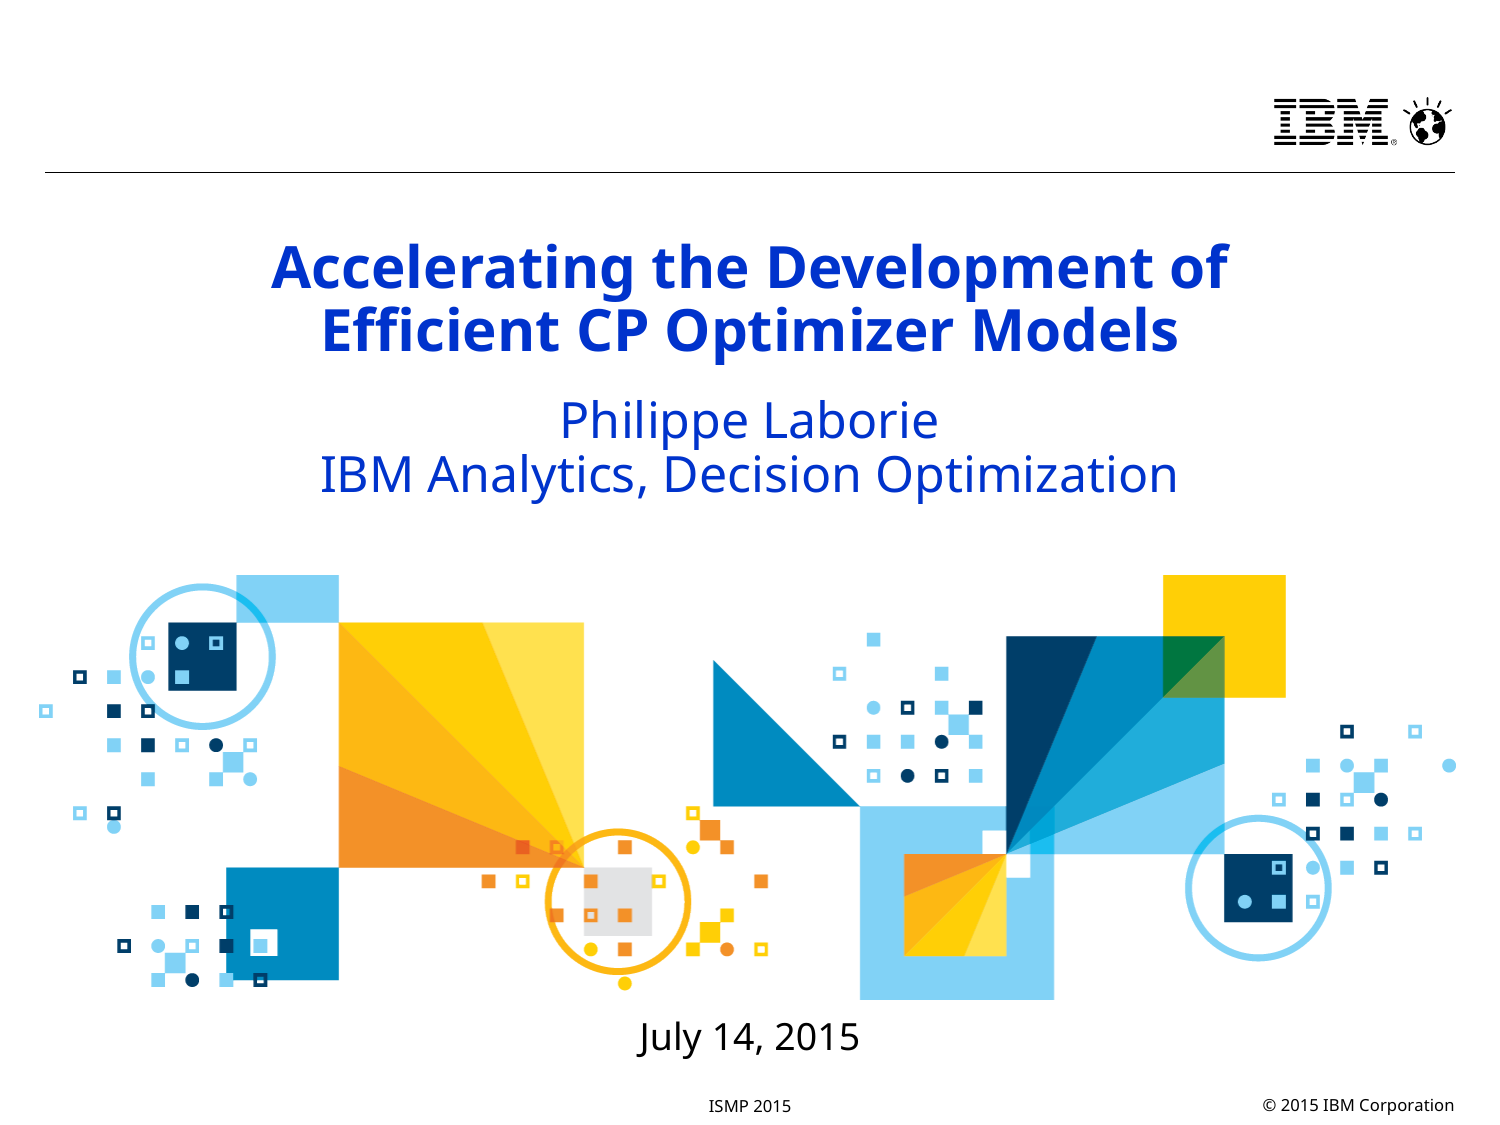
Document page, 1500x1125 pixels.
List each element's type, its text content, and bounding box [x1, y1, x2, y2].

picture [1341, 80, 1465, 160]
subtitle [29, 76, 1341, 164]
title Accelerating the Development of Efficient CP Optimizer Models Philippe Laborie IBM Analytics, Decision Optimization [0, 166, 1500, 556]
picture [39, 575, 1456, 1000]
